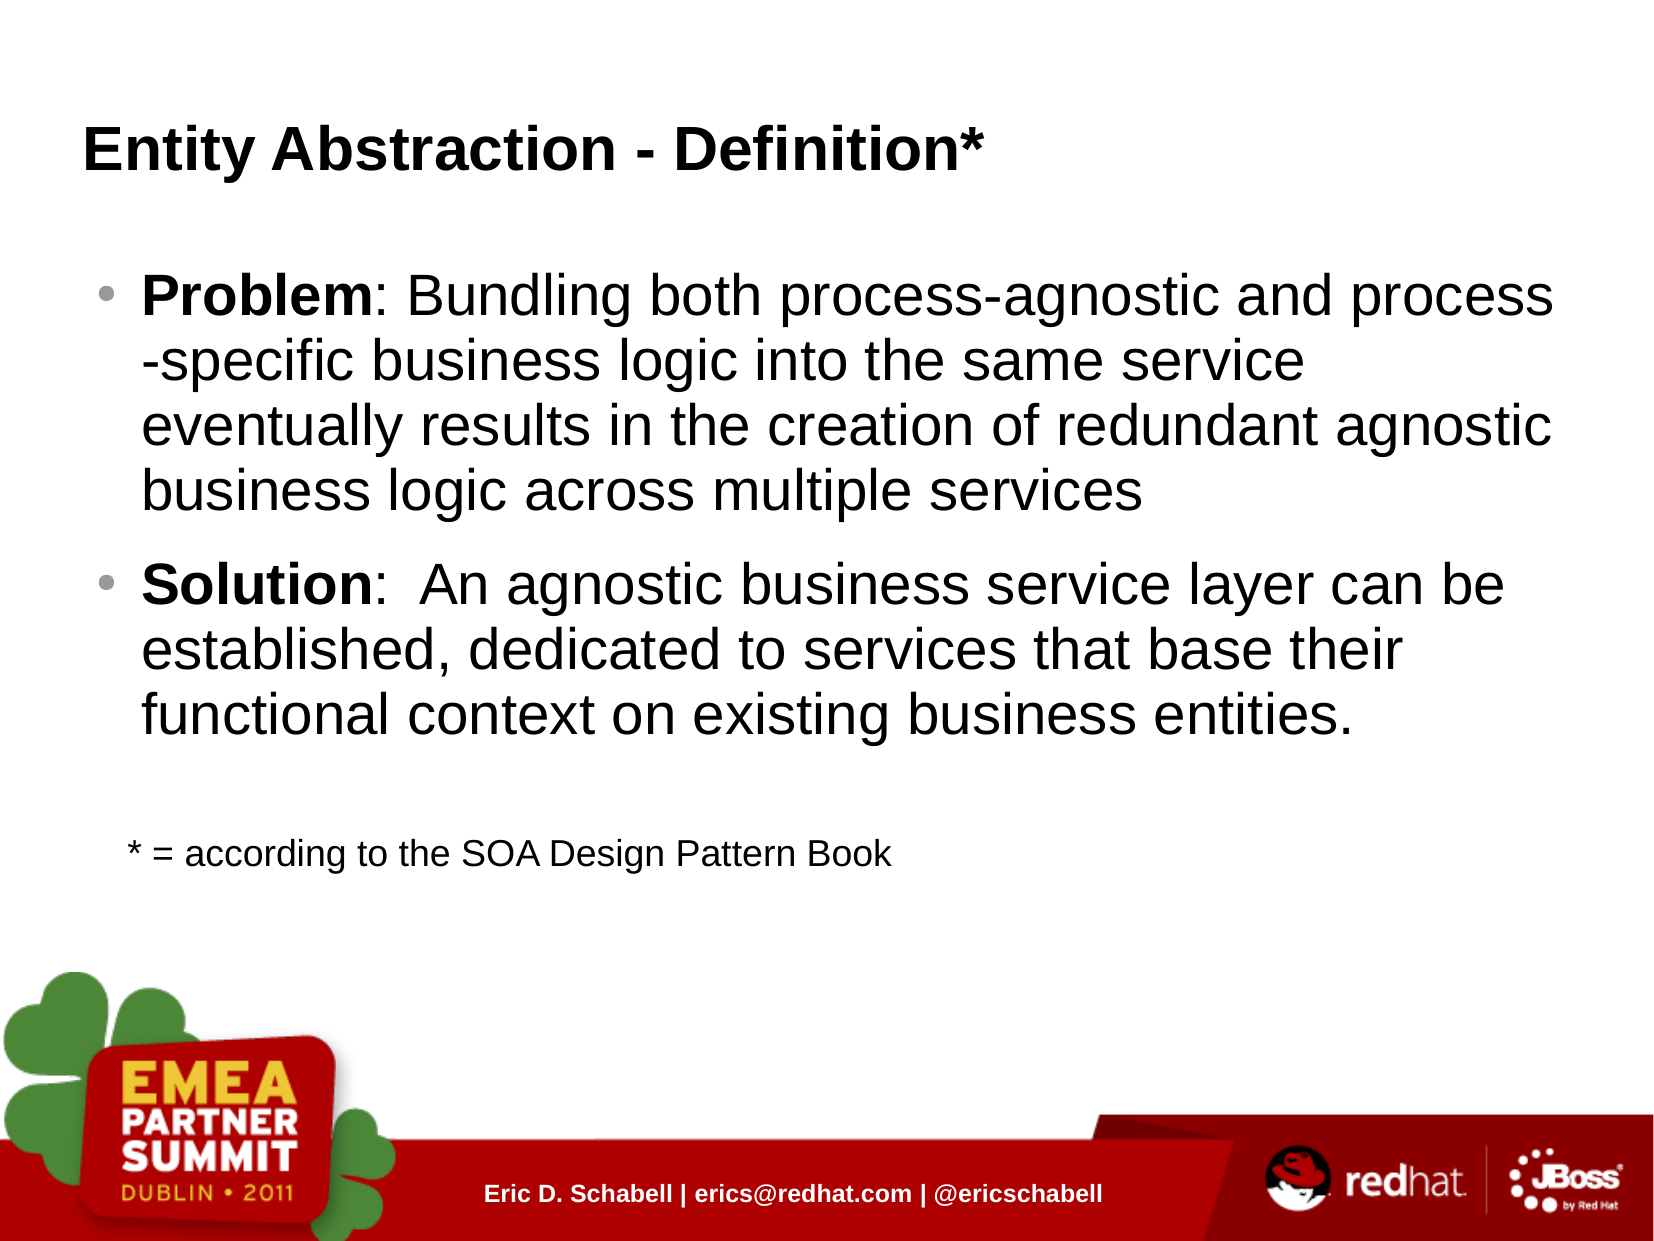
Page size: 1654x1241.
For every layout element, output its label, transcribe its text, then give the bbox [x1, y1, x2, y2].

title Entity Abstraction - Definition* [82, 62, 1571, 236]
picture [0, 972, 1654, 1241]
text_box * = according to the SOA Design Pattern Book [112, 825, 1163, 882]
list Problem: Bundling both process-agnostic and process -specific business logic into the same service eventually results in the creation of redundant agnostic business logic across multiple services Solution: An agnostic business service layer can be established, dedicated to services that base their functional context on existing business entities. [80, 262, 1570, 1042]
